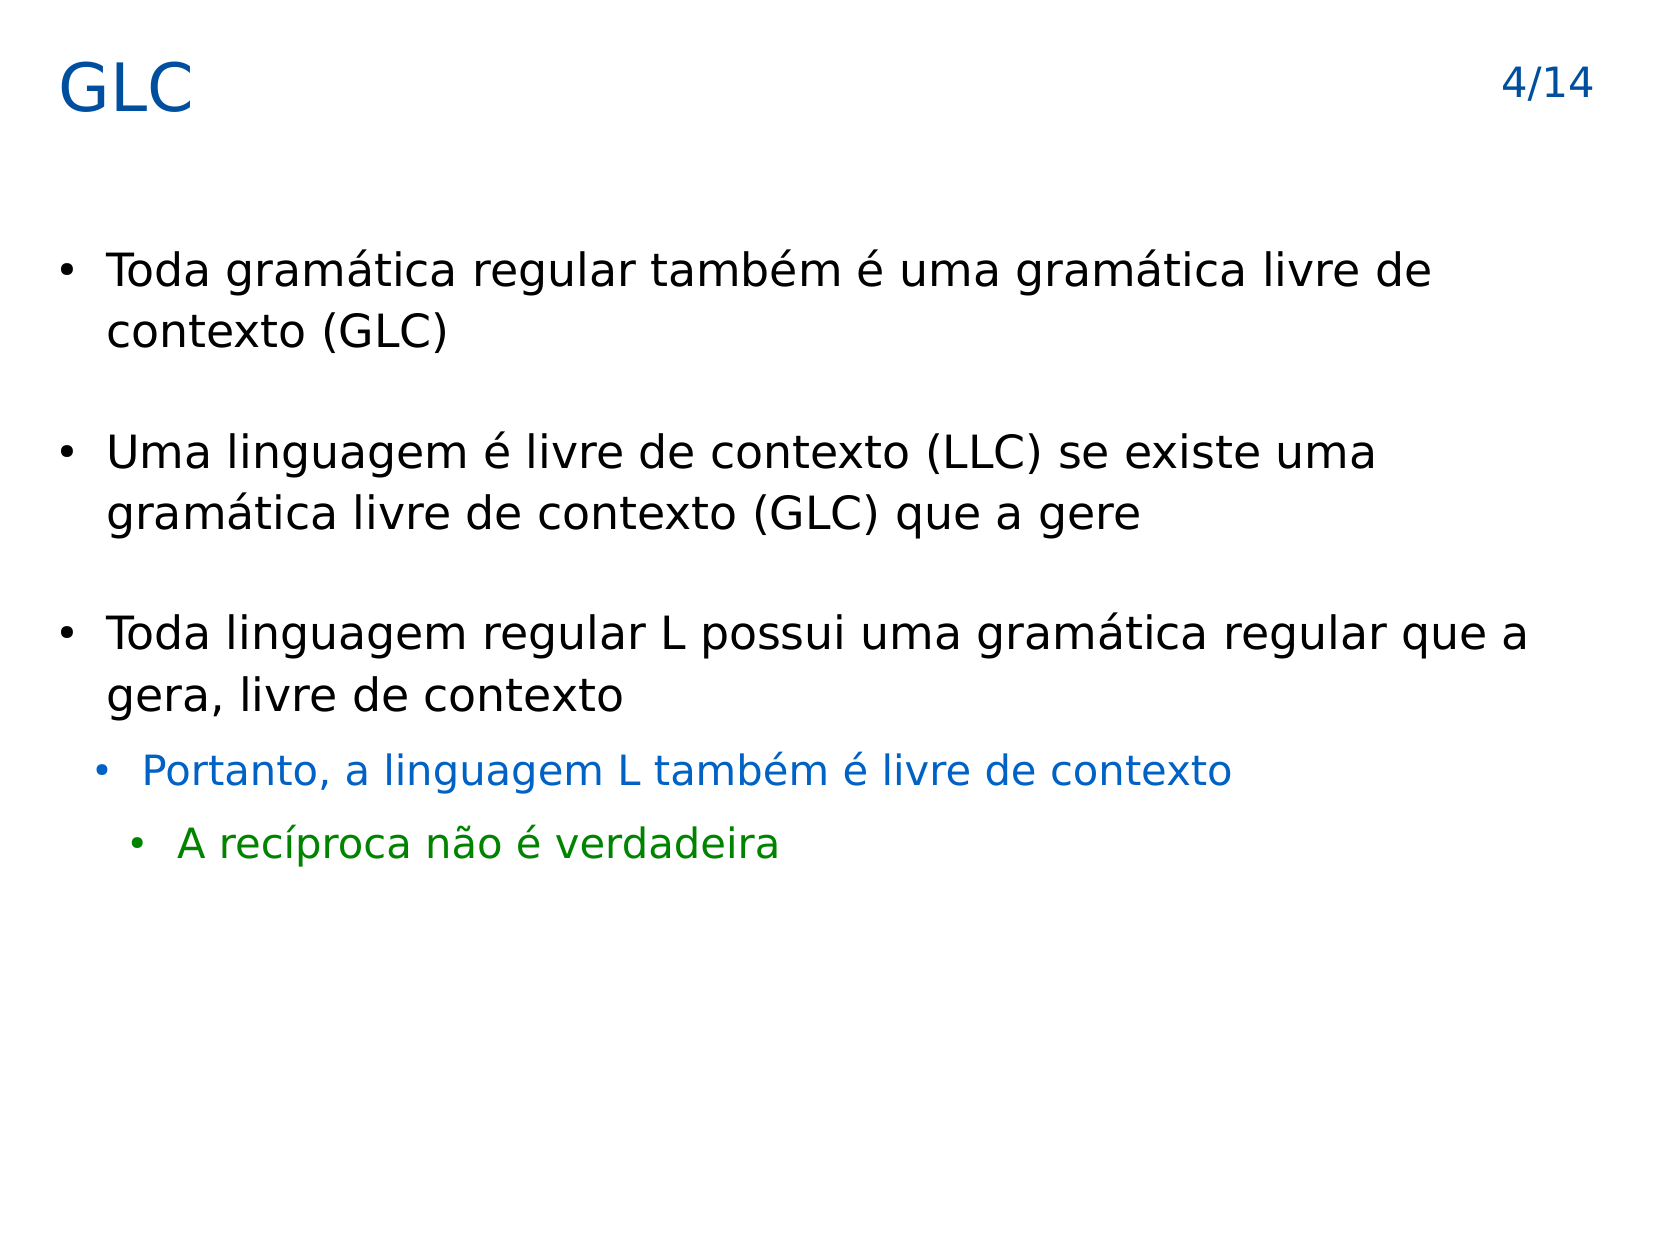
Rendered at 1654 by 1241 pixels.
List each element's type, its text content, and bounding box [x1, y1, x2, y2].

title GLC [59, 29, 1625, 148]
list Toda gramática regular também é uma gramática livre de contexto (GLC) Uma linguagem é livre de contexto (LLC) se existe uma gramática livre de contexto (GLC) que a gere Toda linguagem regular L possui uma gramática regular que a gera, livre de contexto Portanto, a linguagem L também é livre de contexto A recíproca não é verdadeira [59, 236, 1595, 1211]
